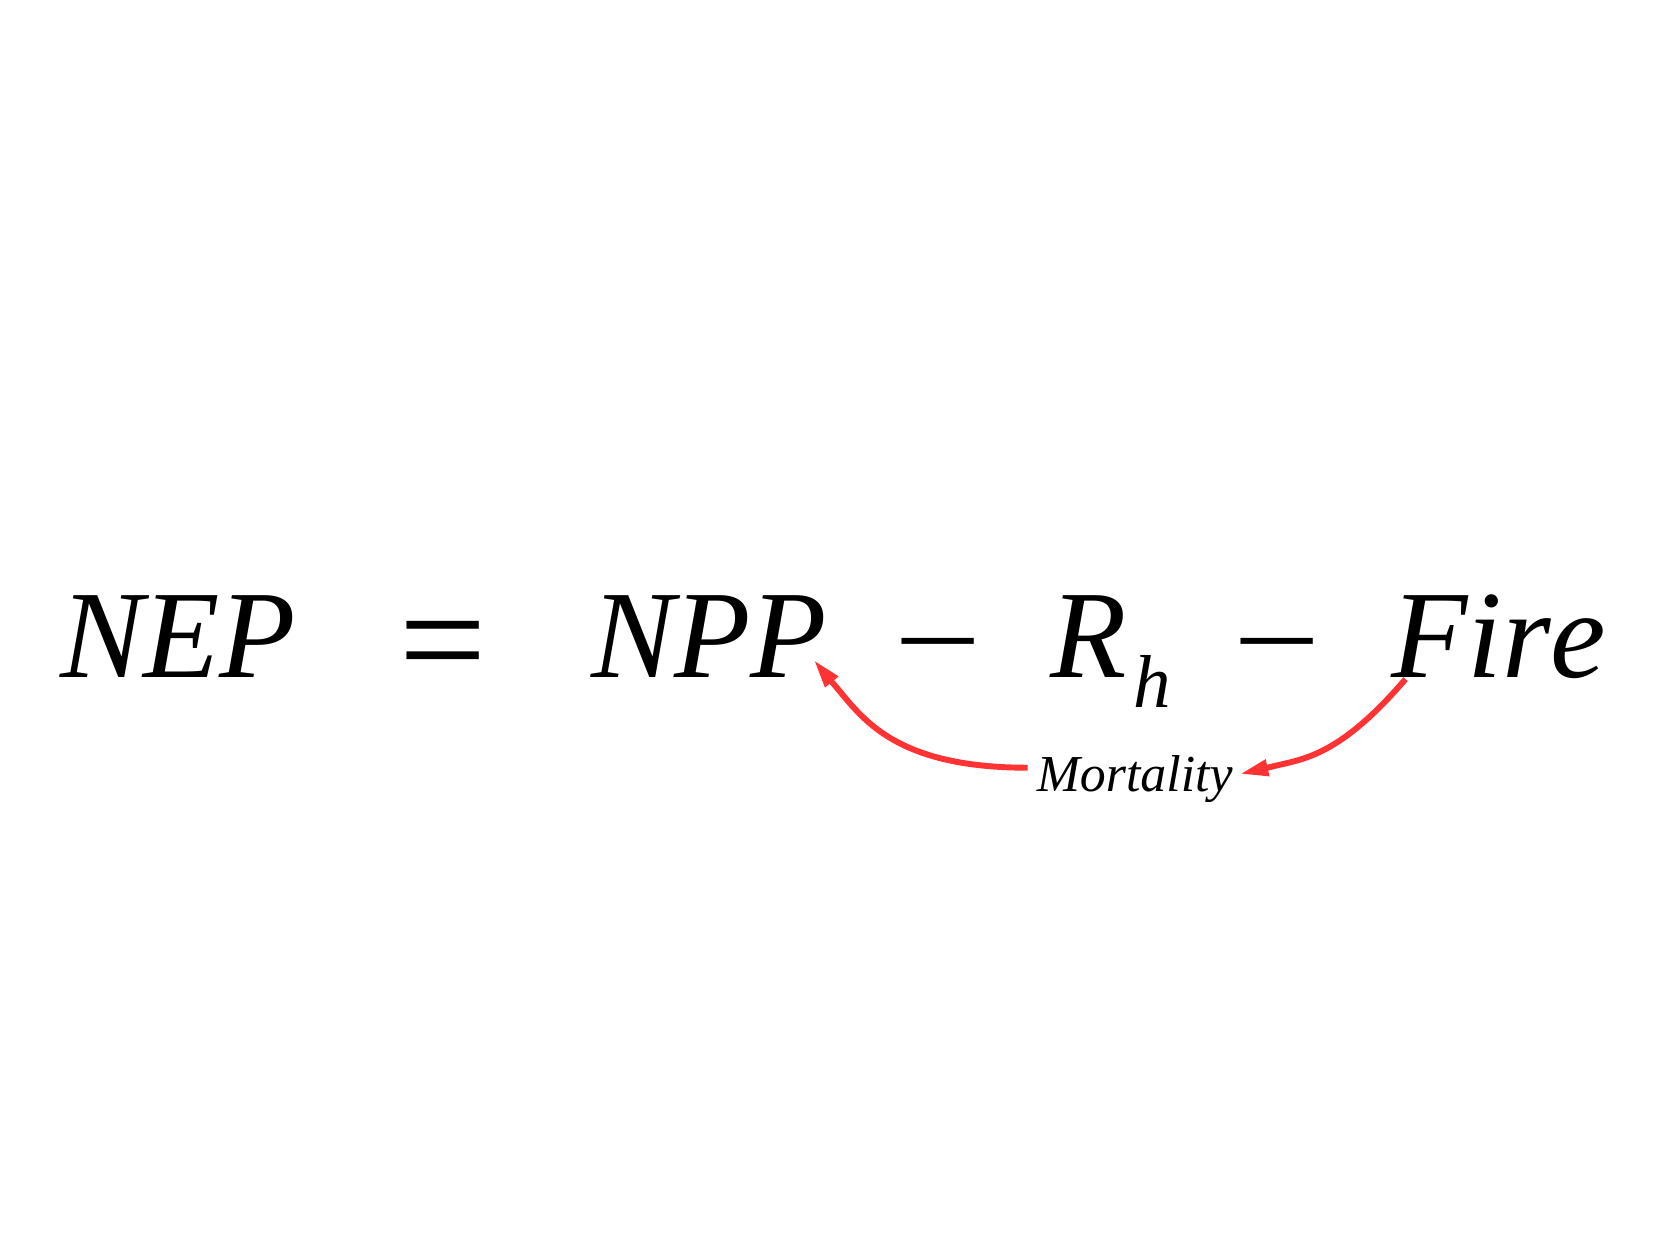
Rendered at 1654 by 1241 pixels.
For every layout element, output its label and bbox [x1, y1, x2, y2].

chart [47, 566, 1617, 724]
chart [1027, 744, 1242, 802]
